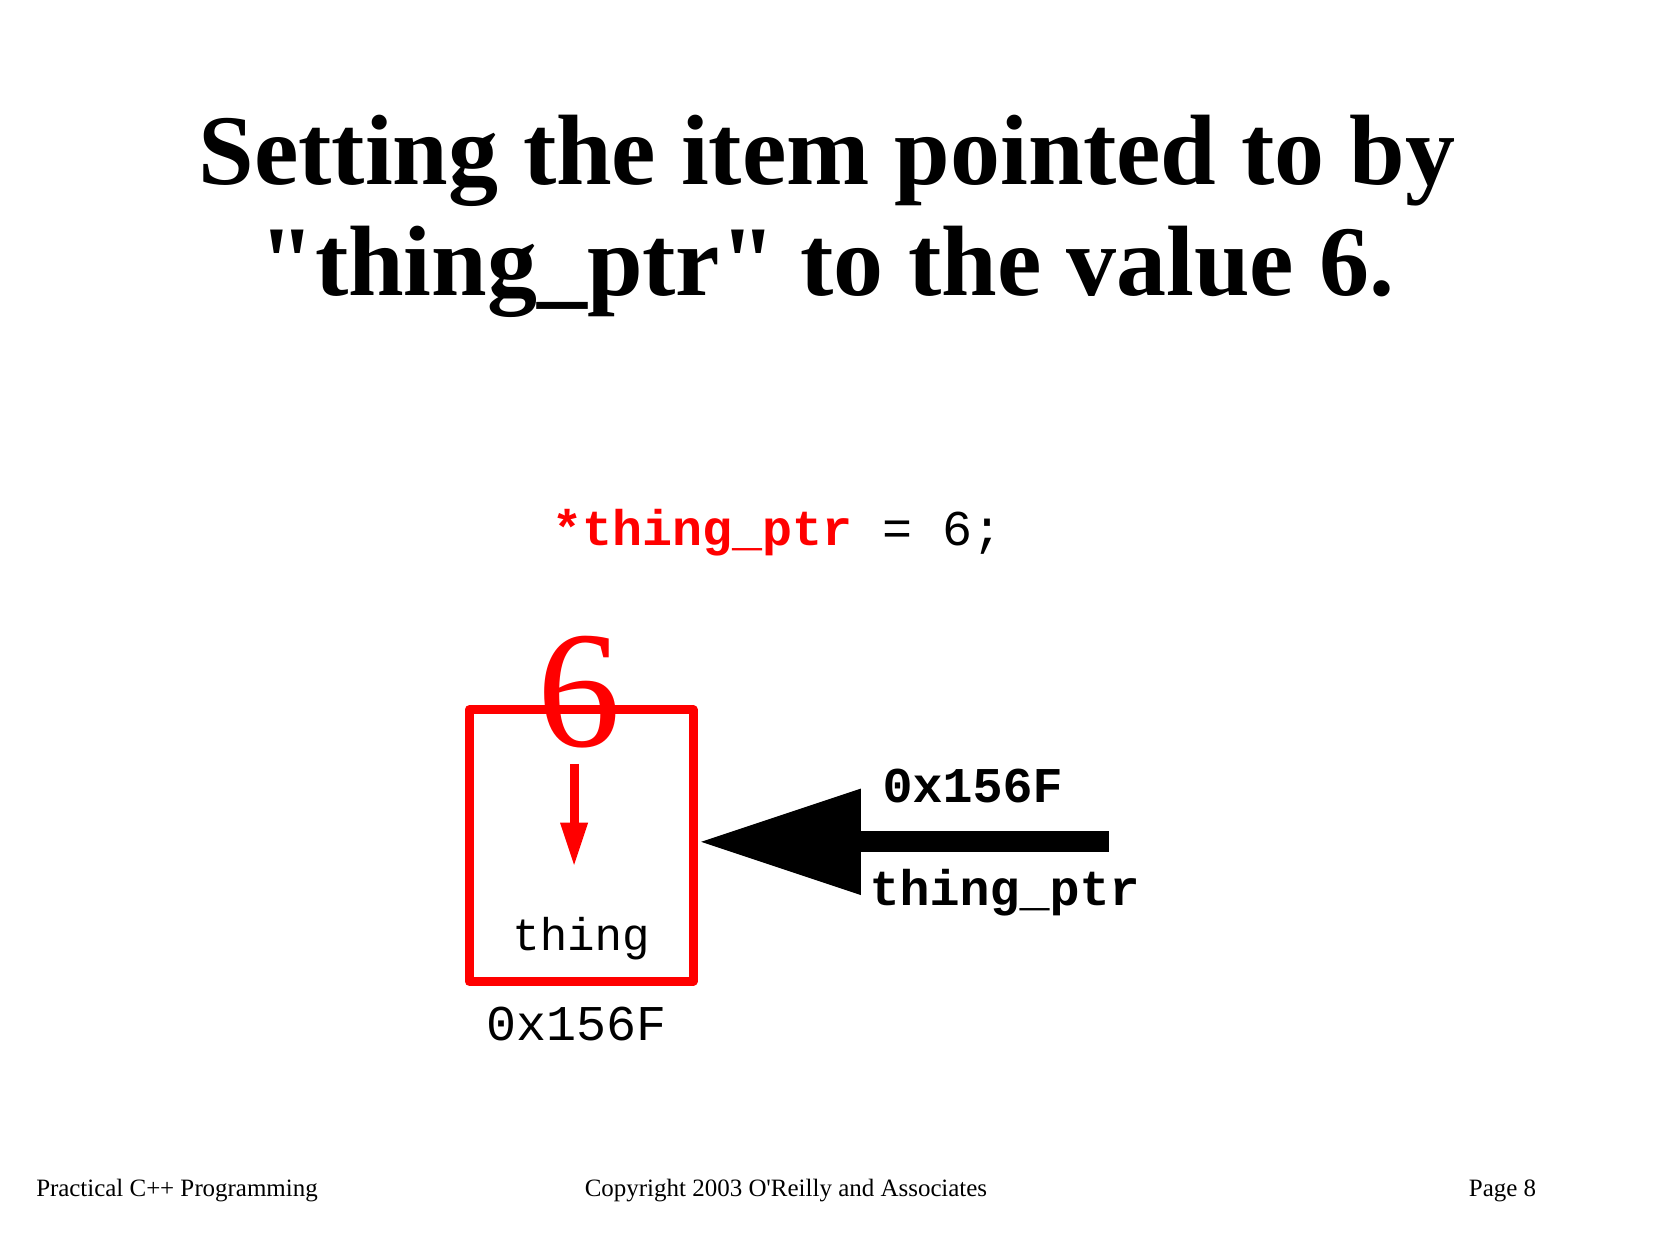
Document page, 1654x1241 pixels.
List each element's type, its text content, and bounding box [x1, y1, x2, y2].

text_box *thing_ptr = 6; [552, 503, 1003, 561]
text_box thing_ptr [869, 864, 1140, 921]
text_box thing [469, 709, 694, 982]
text_box 6 [536, 598, 621, 783]
text_box 0x156F [485, 998, 667, 1053]
title Setting the item pointed to by "thing_ptr" to the value 6. [121, 95, 1534, 318]
text_box 0x156F [882, 761, 1063, 818]
